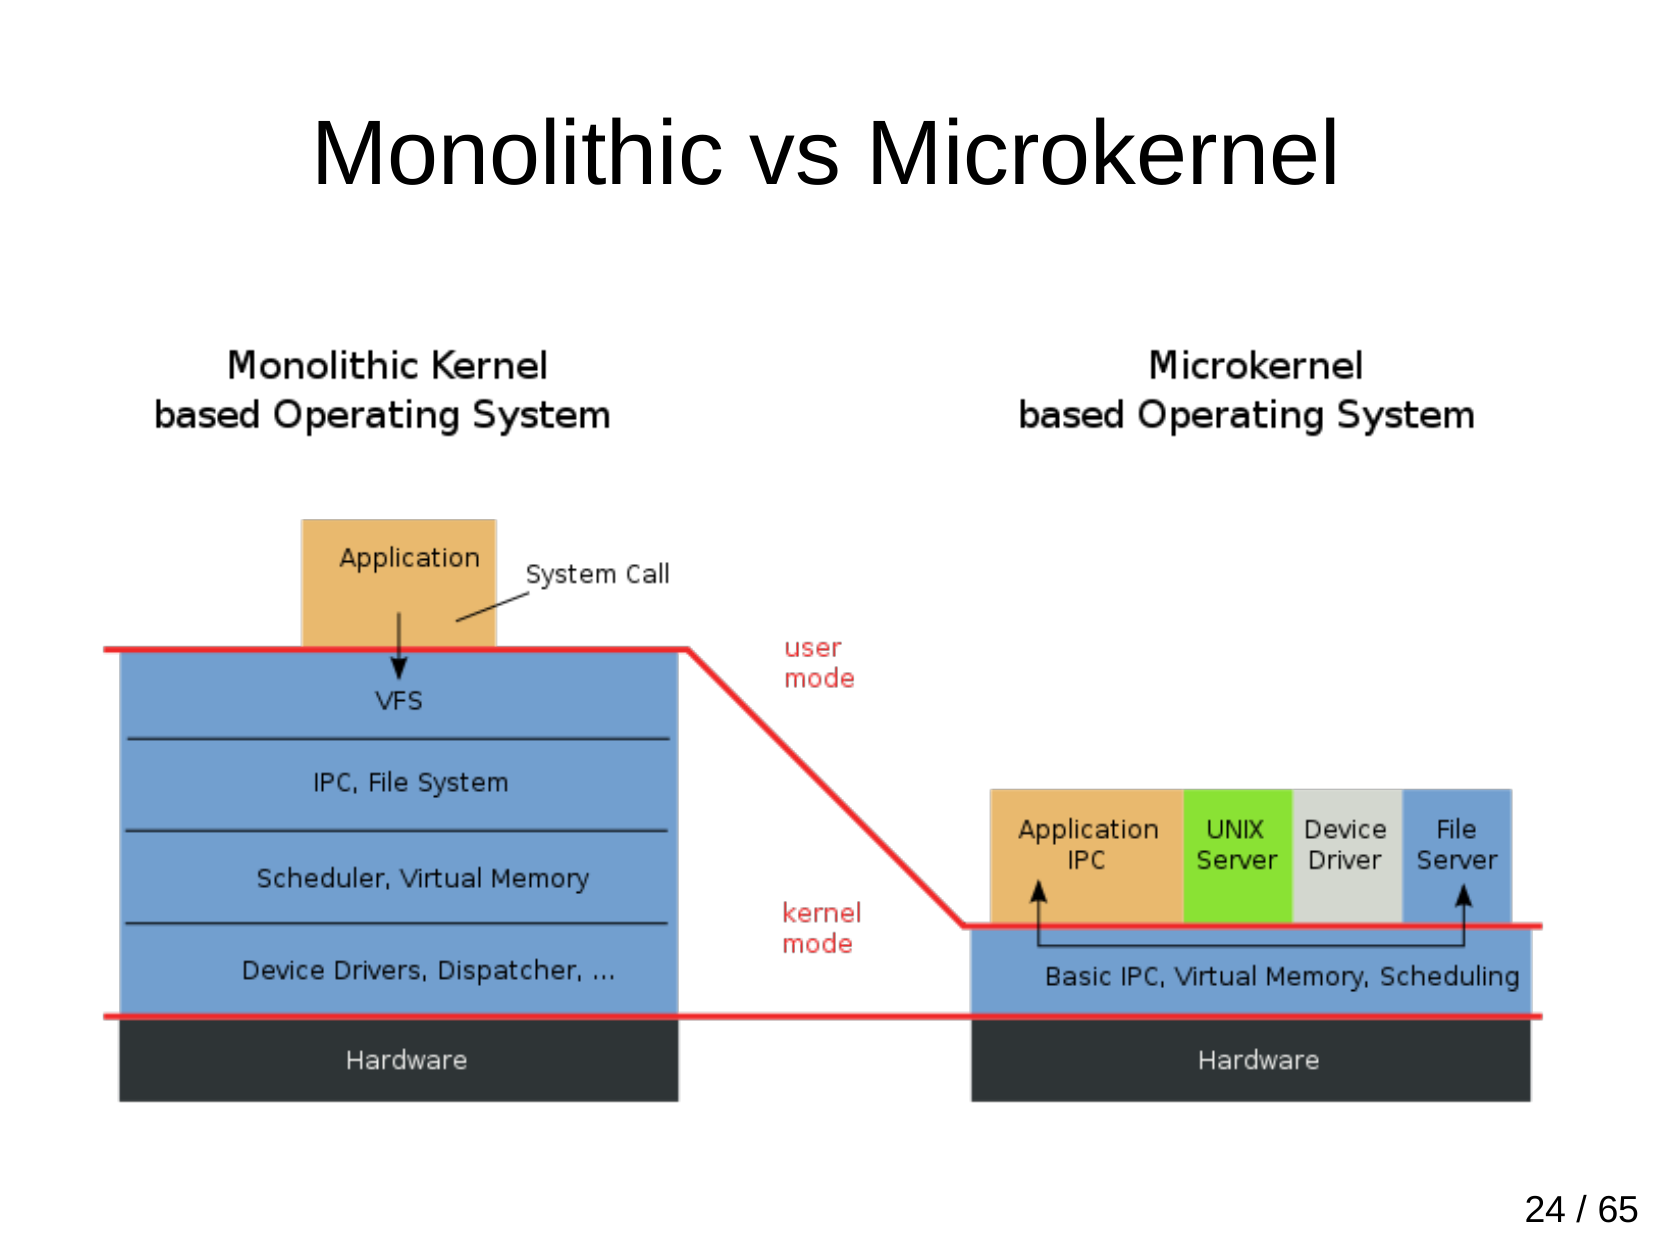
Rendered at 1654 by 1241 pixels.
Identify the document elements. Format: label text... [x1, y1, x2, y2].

text_box <number> / 65 [1380, 1181, 1654, 1238]
title Monolithic vs Microkernel [82, 49, 1571, 257]
picture [59, 318, 1588, 1135]
